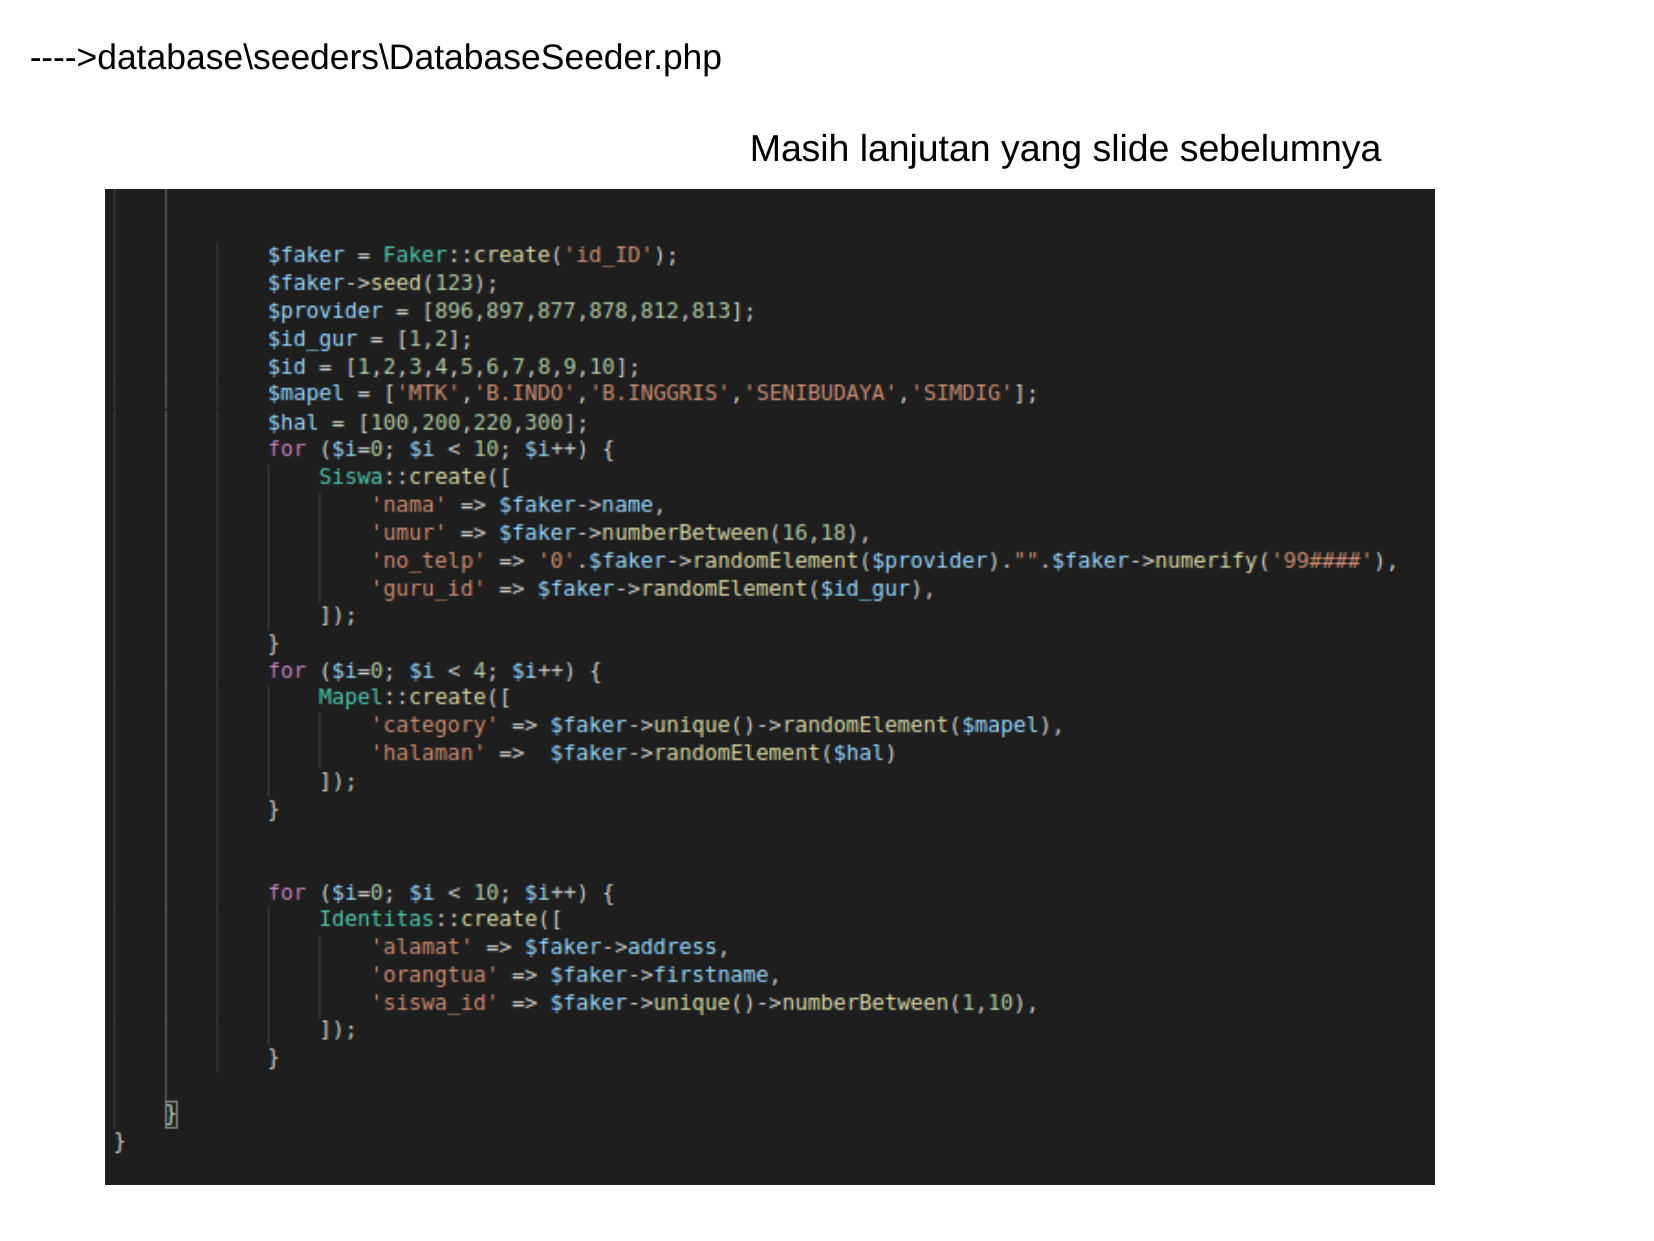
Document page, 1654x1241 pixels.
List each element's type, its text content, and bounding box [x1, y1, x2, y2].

text_box Masih lanjutan yang slide sebelumnya [735, 120, 1397, 177]
picture [105, 189, 1435, 1186]
text_box ---->database\seeders\DatabaseSeeder.php [15, 30, 738, 85]
